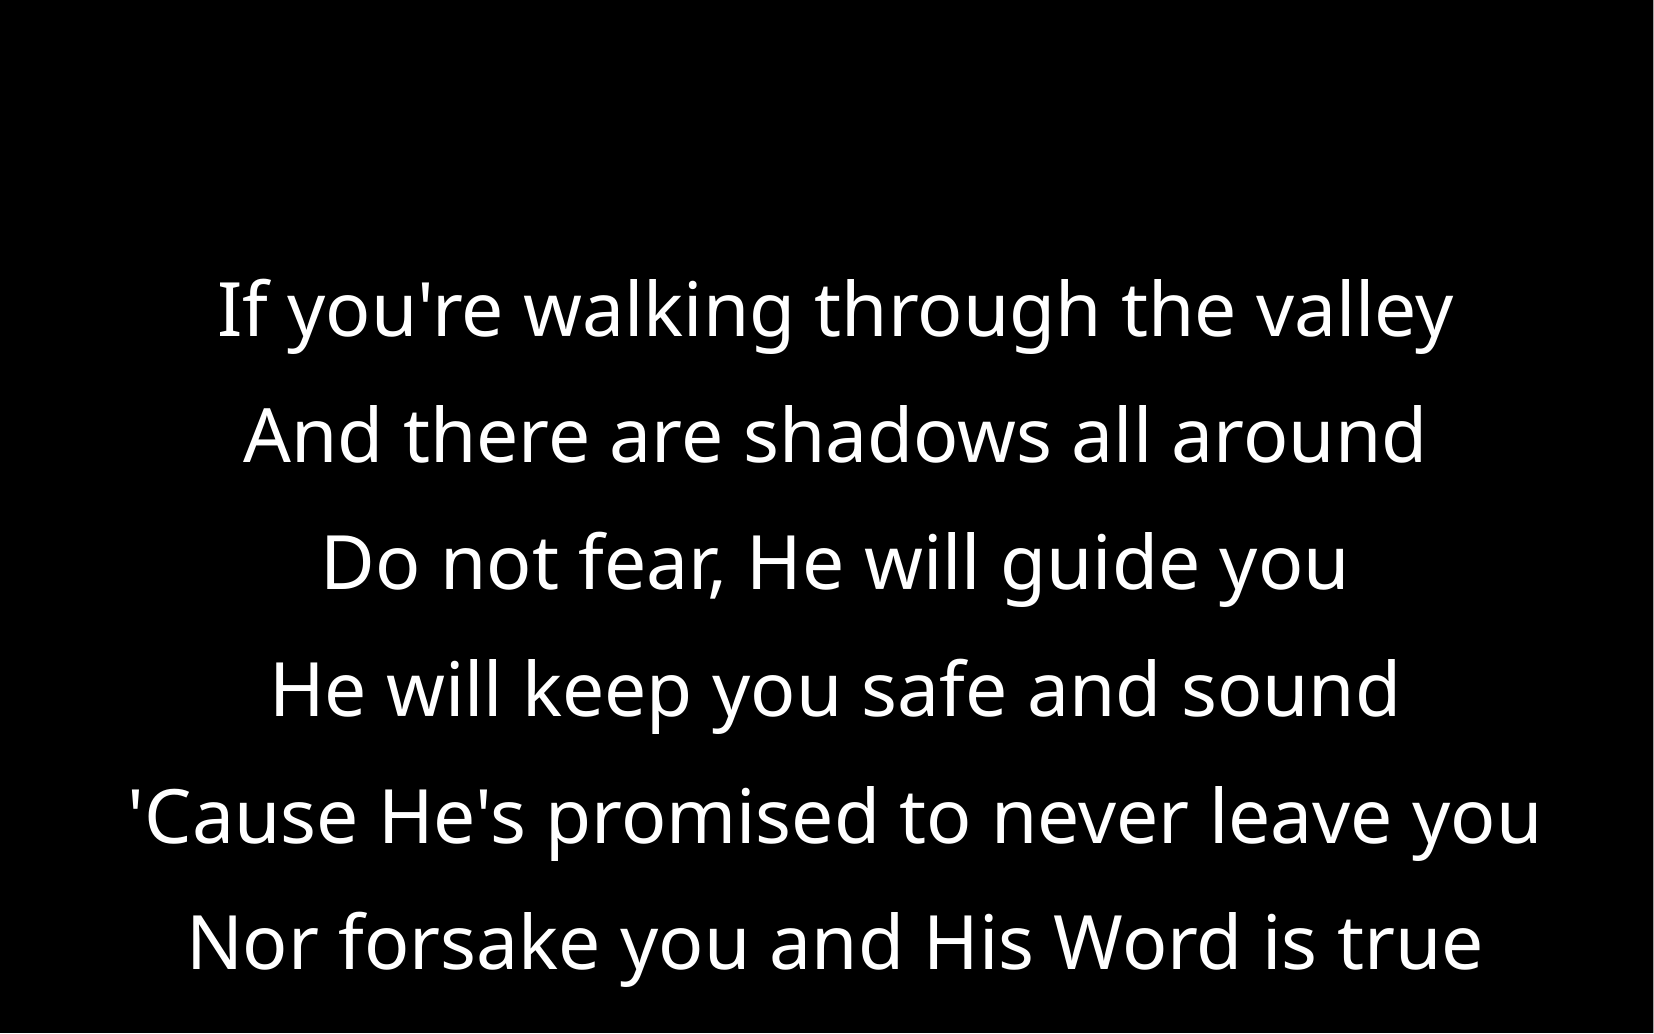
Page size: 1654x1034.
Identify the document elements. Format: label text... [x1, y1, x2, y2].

list If you're walking through the valley And there are shadows all around Do not fear, He will guide you He will keep you safe and sound 'Cause He's promised to never leave you Nor forsake you and His Word is true [0, 255, 1654, 1024]
